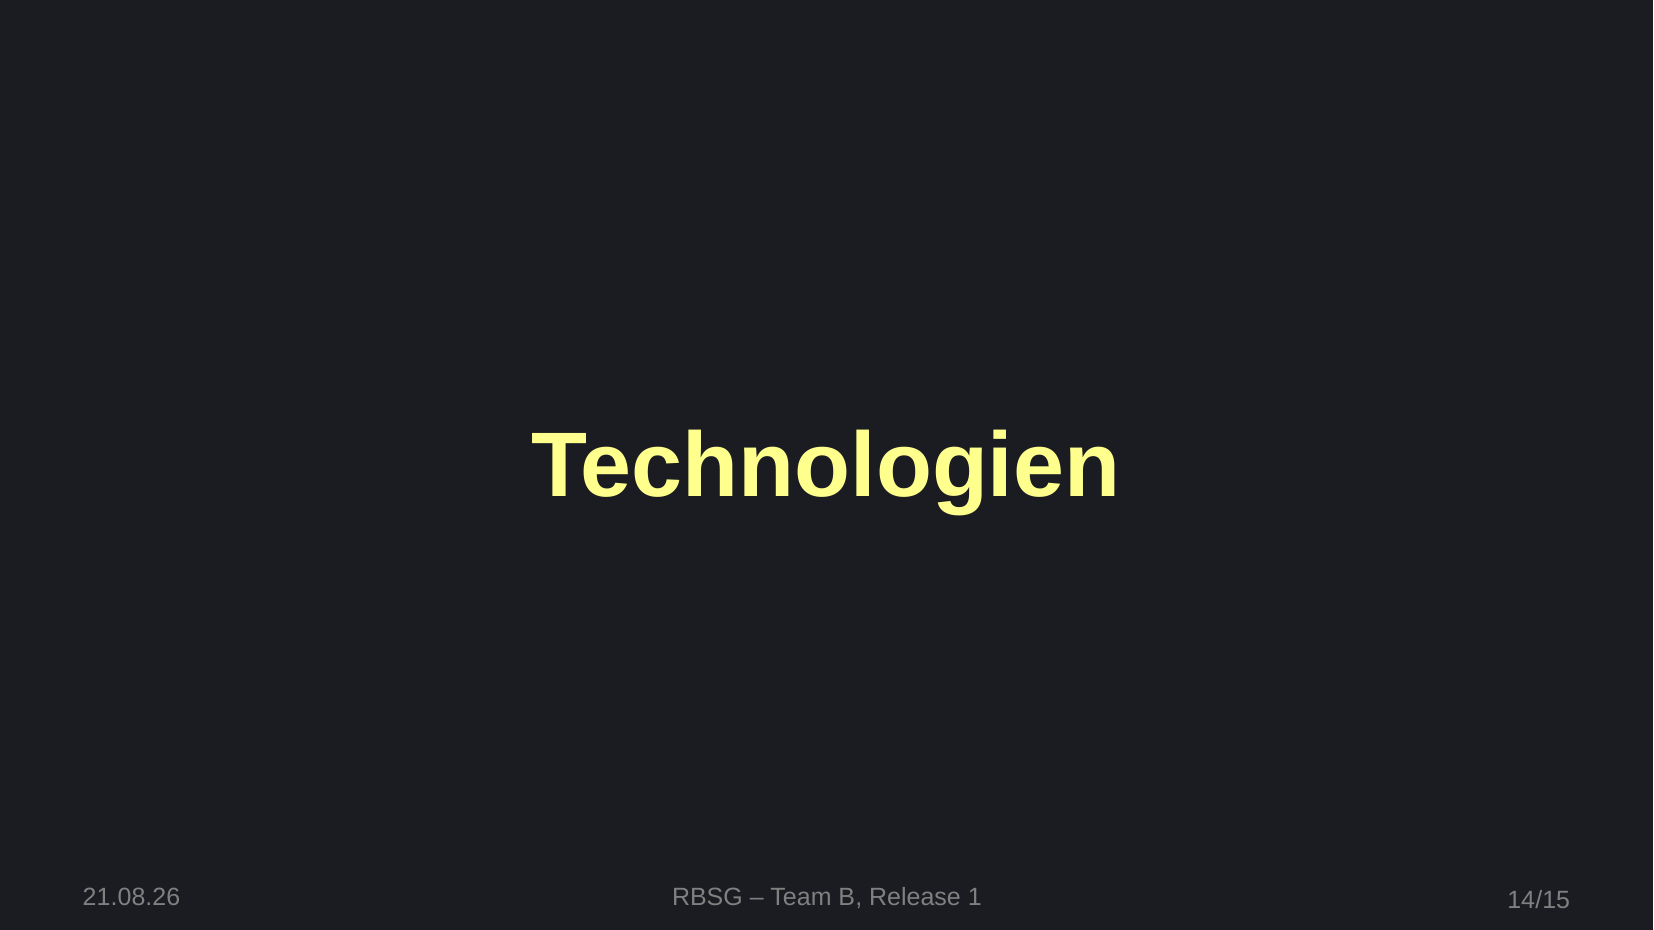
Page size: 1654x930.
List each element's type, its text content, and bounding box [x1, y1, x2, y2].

title Technologien [82, 387, 1571, 543]
